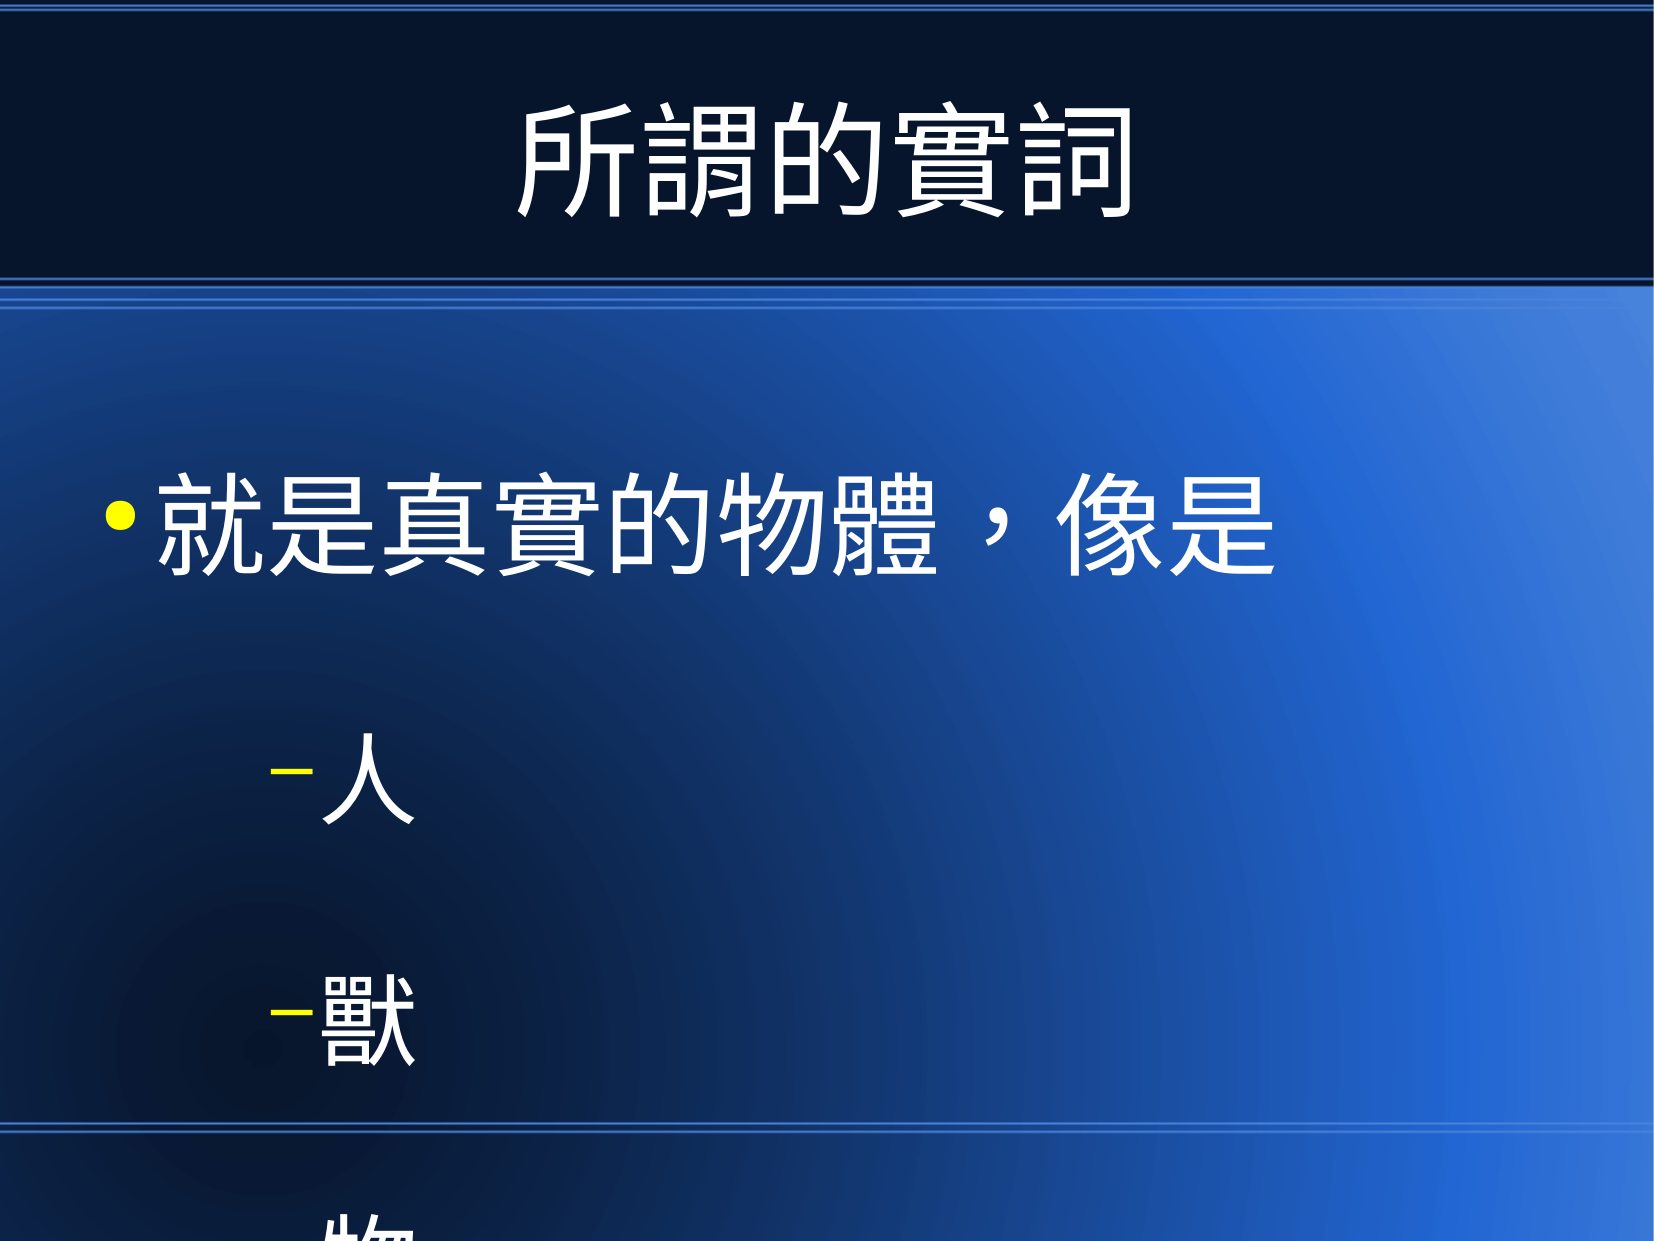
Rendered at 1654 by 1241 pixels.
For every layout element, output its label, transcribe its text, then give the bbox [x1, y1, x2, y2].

title 所謂的實詞 [82, 49, 1571, 257]
picture [0, 0, 1654, 1241]
list 就是真實的物體，像是 人 獸 物 [82, 355, 1571, 1241]
